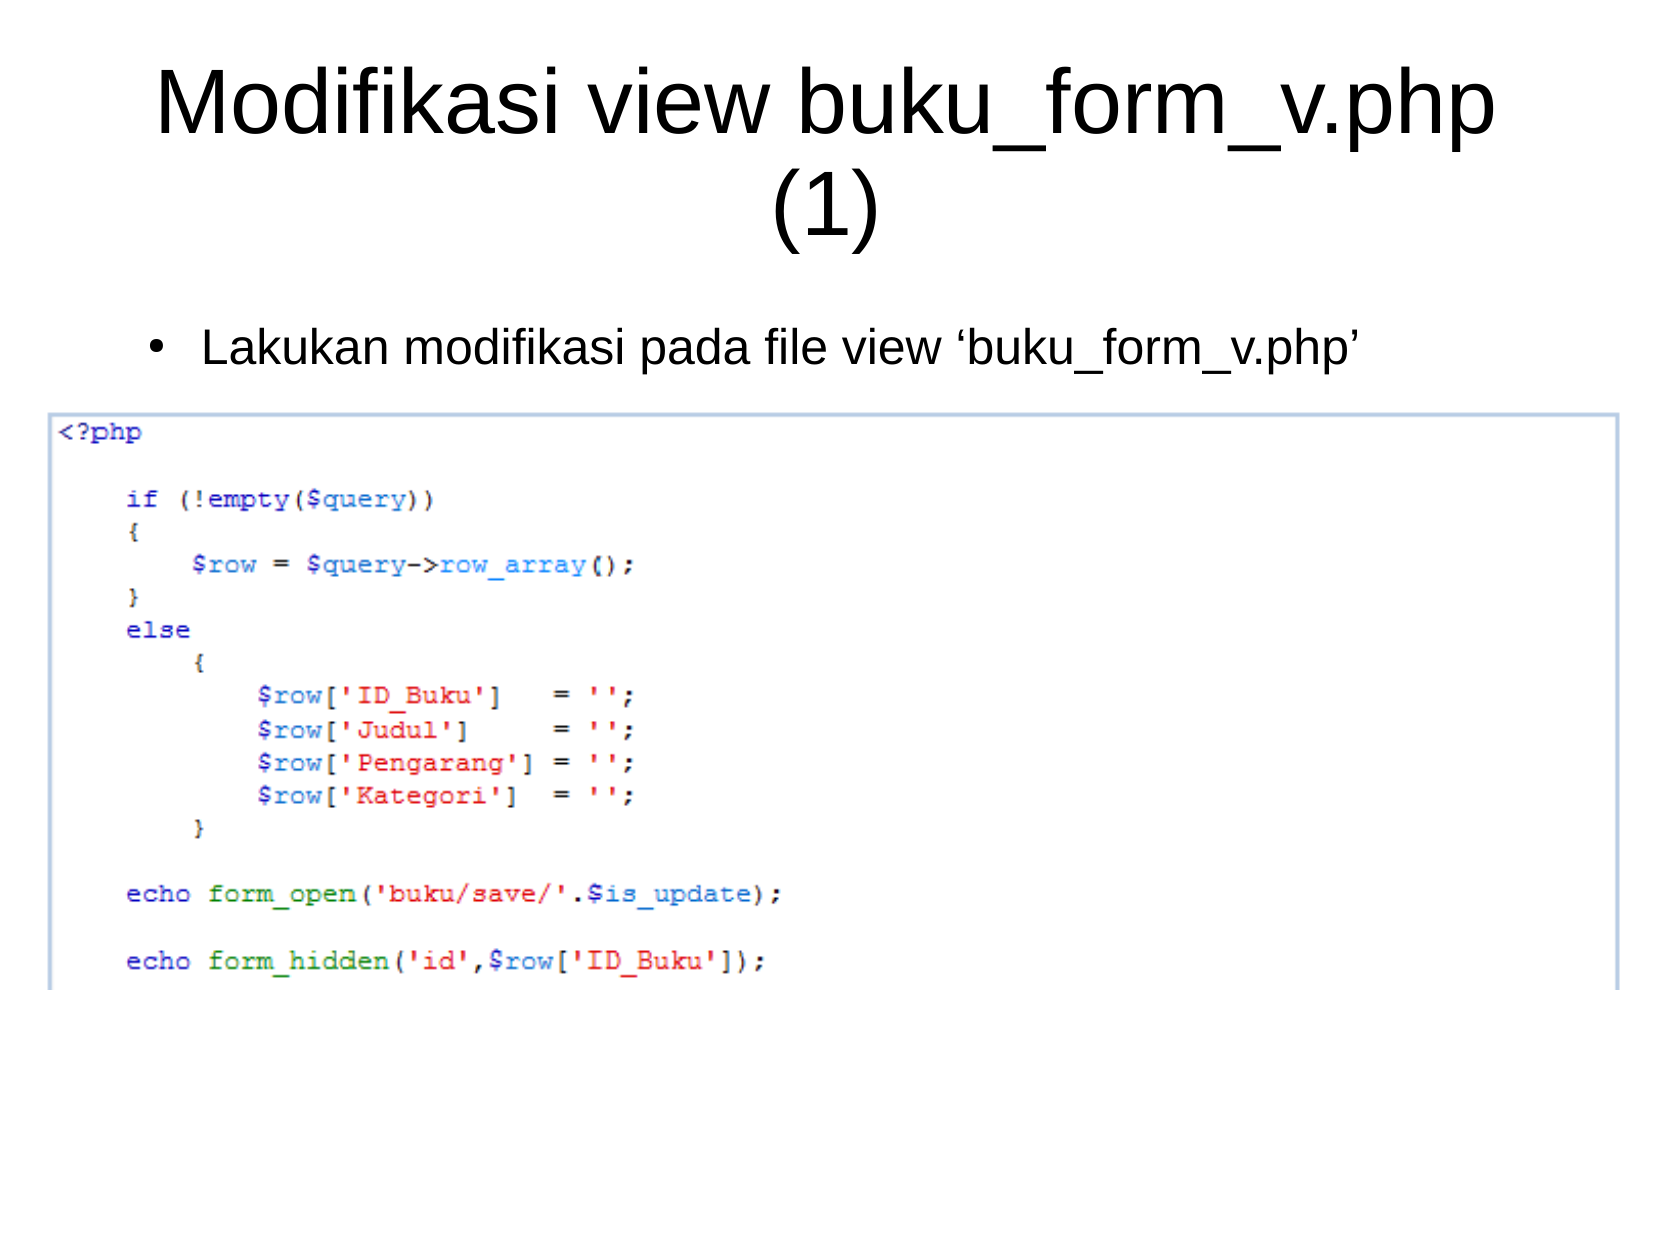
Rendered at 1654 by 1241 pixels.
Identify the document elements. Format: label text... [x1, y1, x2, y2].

title Modifikasi view buku_form_v.php (1) [82, 49, 1571, 257]
text_box Lakukan modifikasi pada file view ‘buku_form_v.php’ [129, 319, 1426, 391]
picture [34, 403, 1622, 991]
